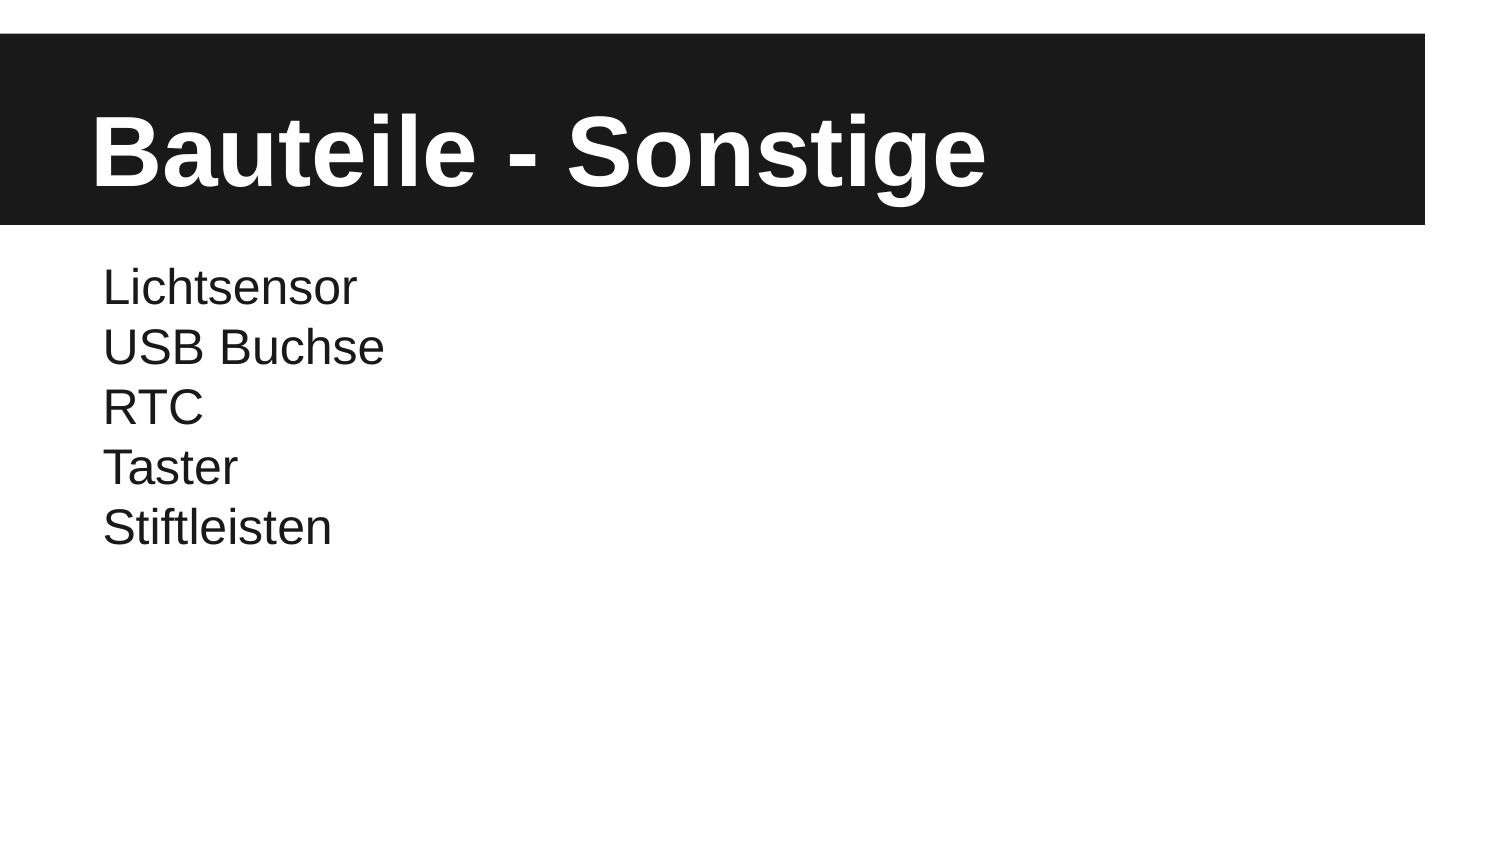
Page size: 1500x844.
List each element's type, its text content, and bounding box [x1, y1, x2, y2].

title Bauteile - Sonstige [75, 33, 1425, 221]
list Lichtsensor USB Buchse RTC Taster Stiftleisten [75, 239, 1425, 808]
